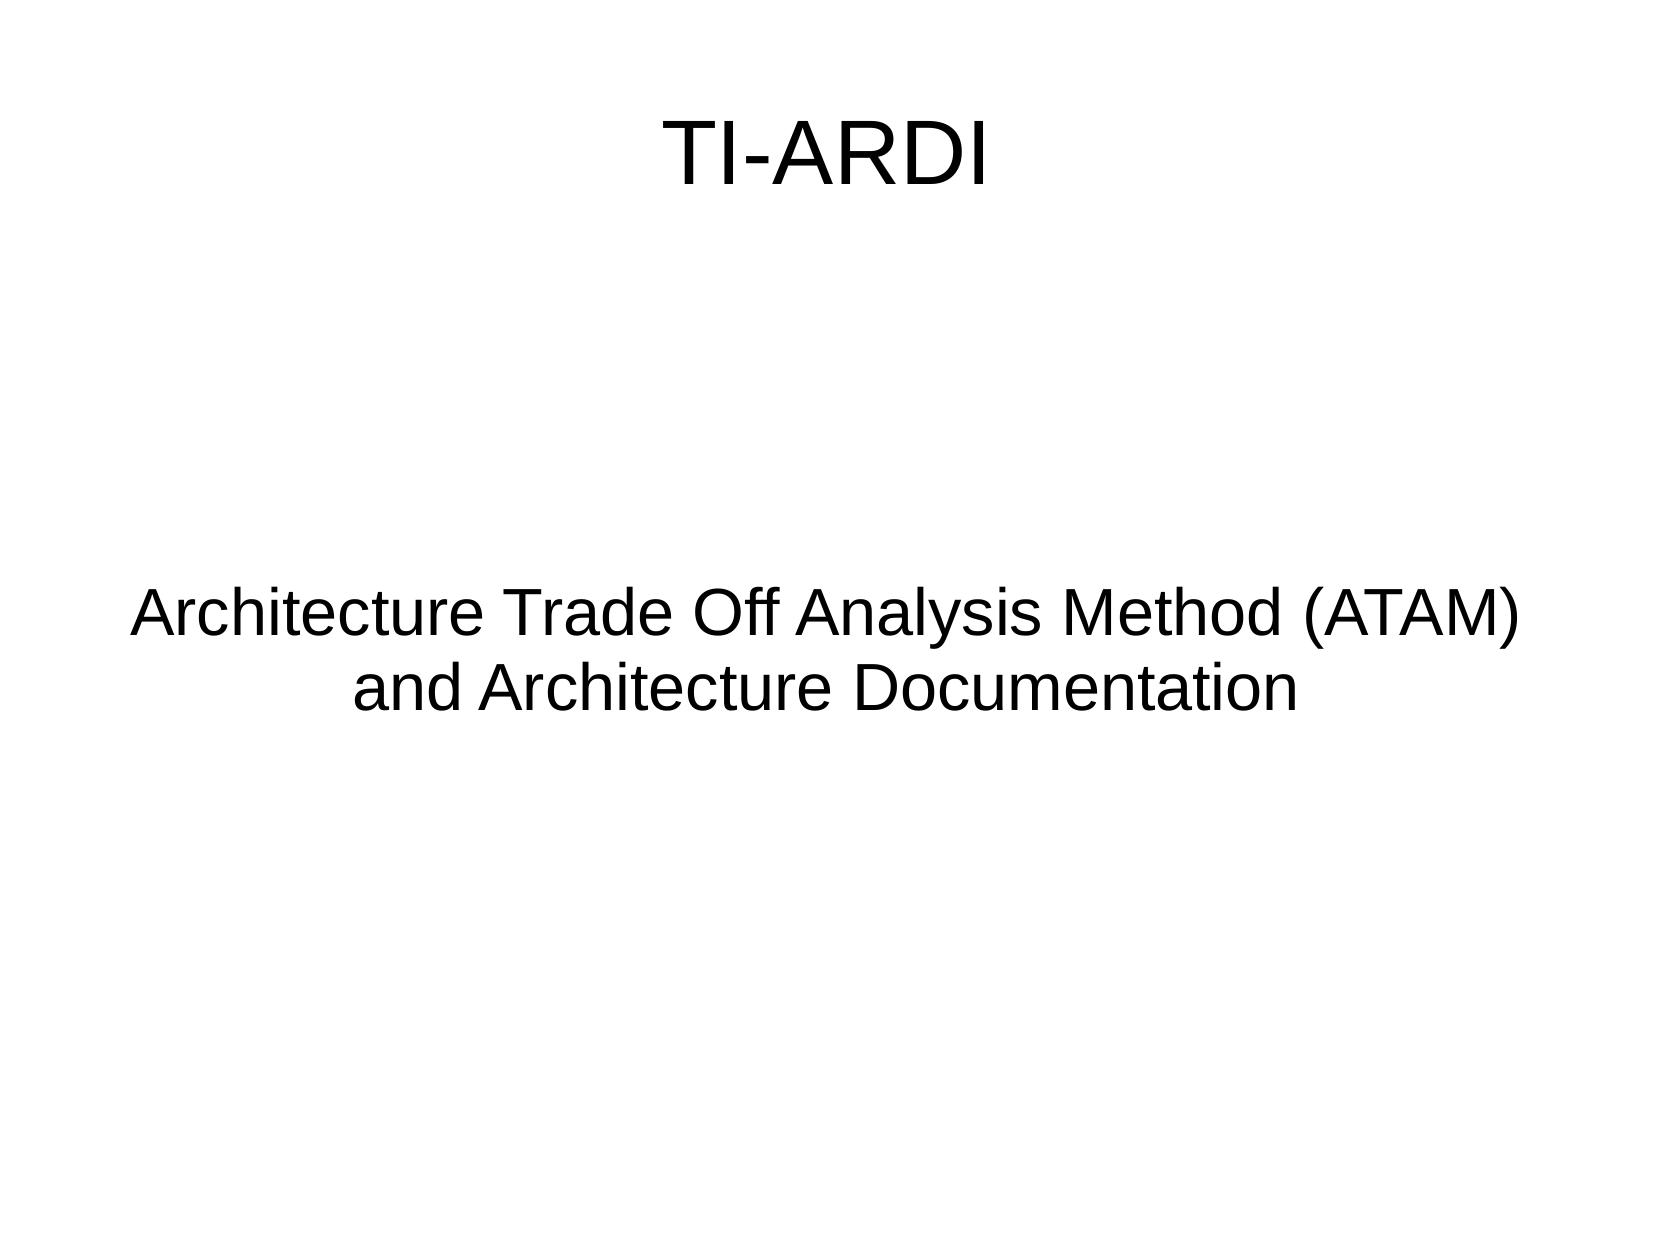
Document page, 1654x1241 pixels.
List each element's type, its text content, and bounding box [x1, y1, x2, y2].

subtitle Architecture Trade Off Analysis Method (ATAM) and Architecture Documentation [82, 290, 1571, 1010]
title TI-ARDI [82, 49, 1571, 257]
